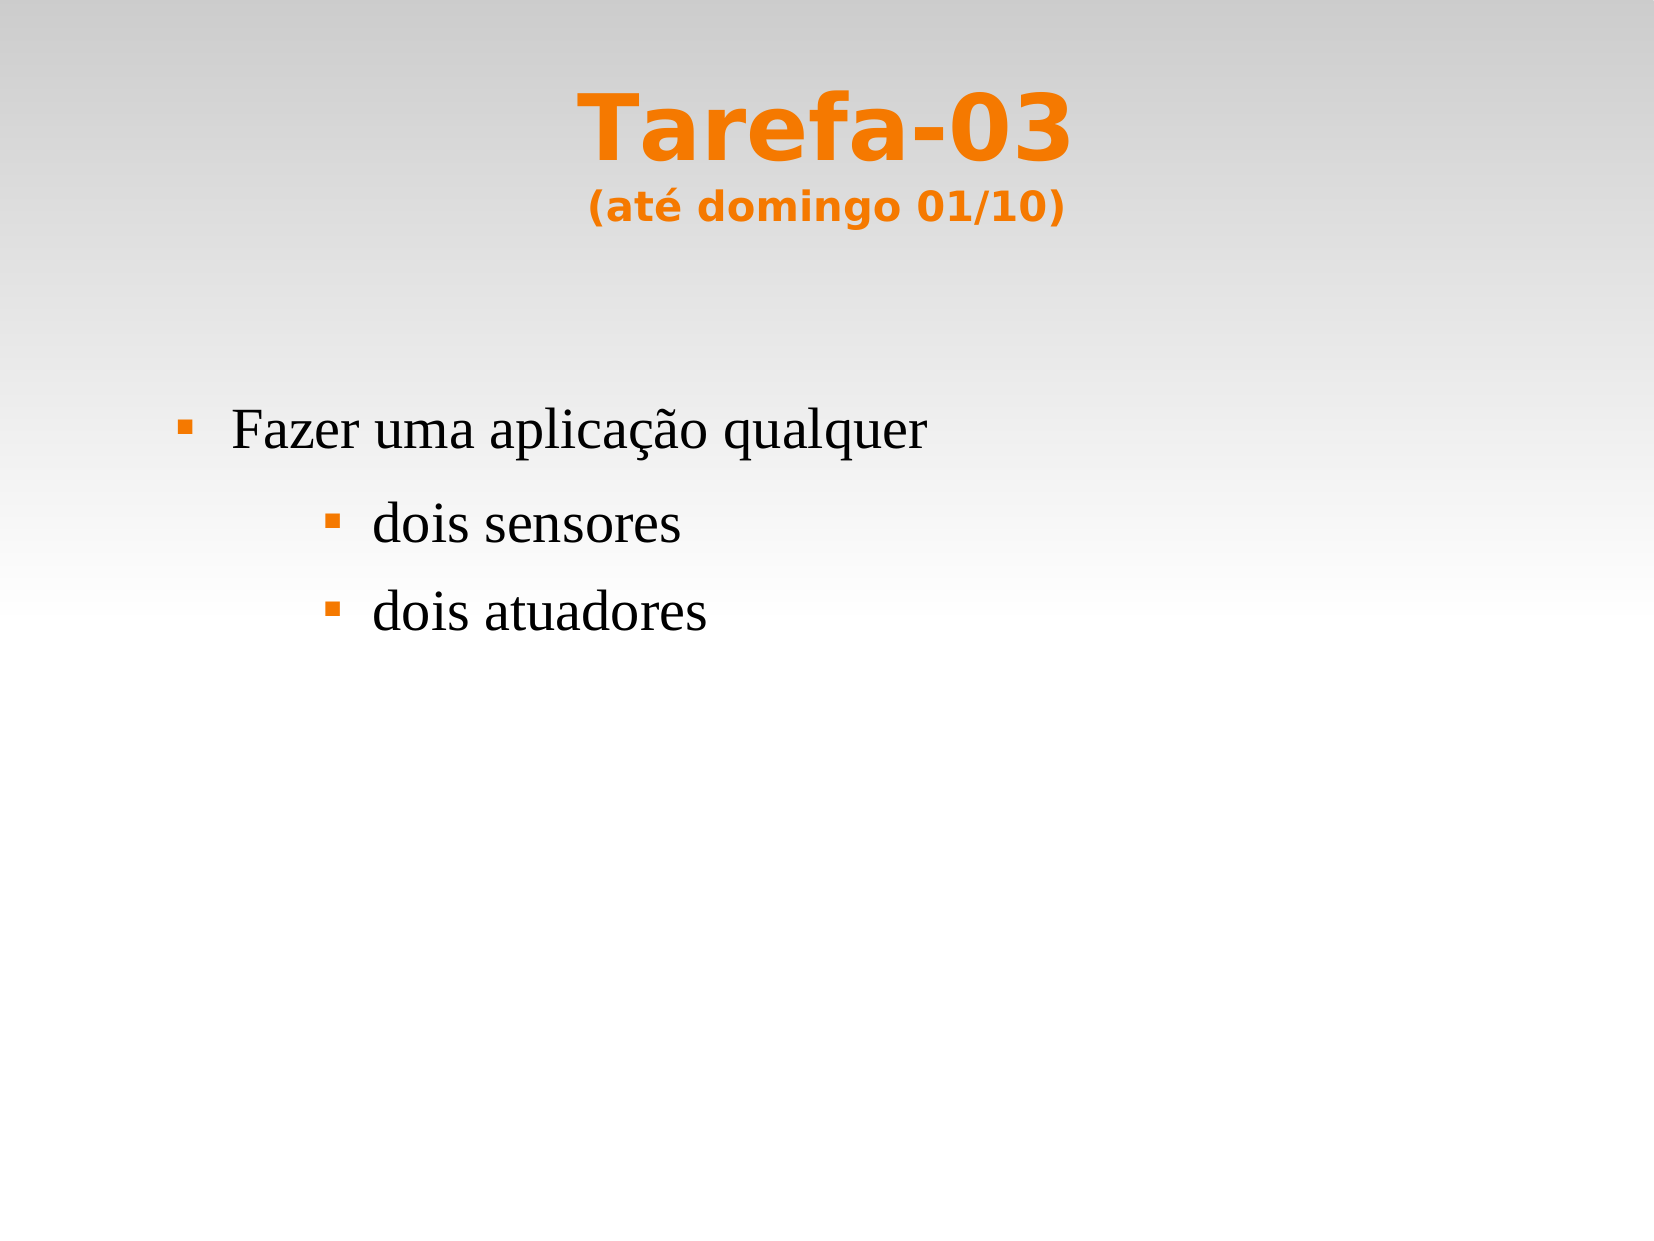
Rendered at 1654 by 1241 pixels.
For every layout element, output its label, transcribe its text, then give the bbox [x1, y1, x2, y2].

title Tarefa-03 (até domingo 01/10) [82, 49, 1571, 257]
list Fazer uma aplicação qualquer dois sensores dois atuadores [89, 302, 1576, 1121]
